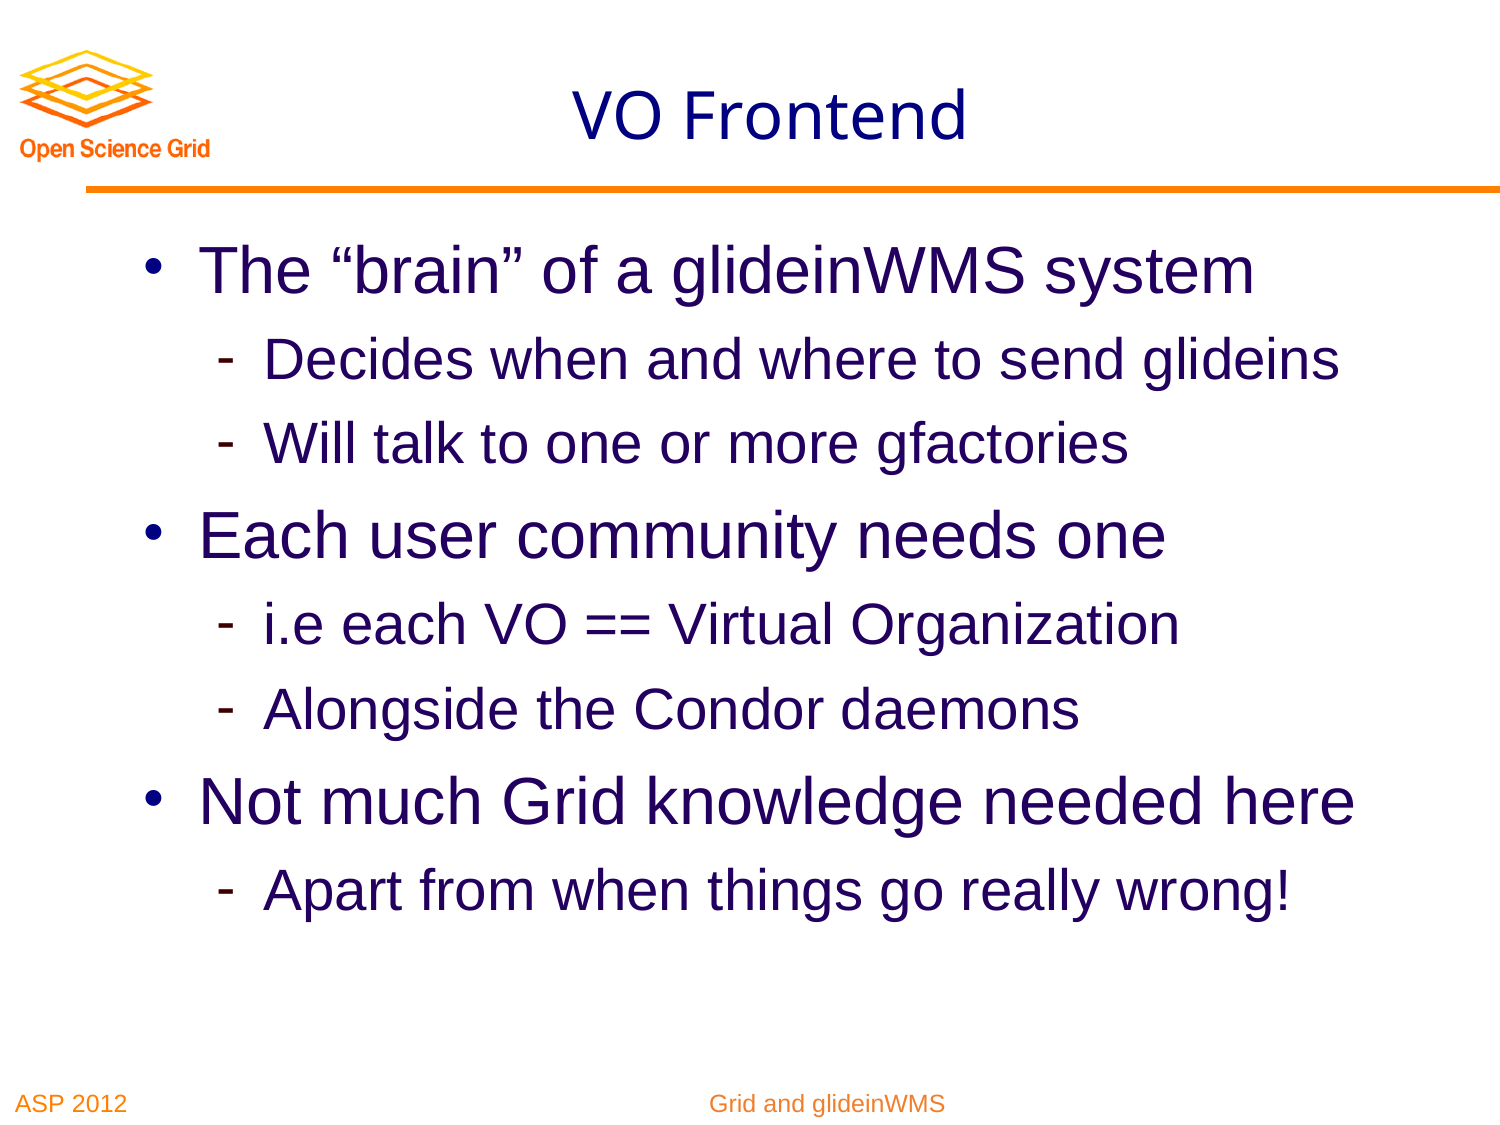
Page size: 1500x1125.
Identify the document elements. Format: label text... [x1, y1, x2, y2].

list The “brain” of a glideinWMS system Decides when and where to send glideins Will talk to one or more gfactories Each user community needs one i.e each VO == Virtual Organization Alongside the Condor daemons Not much Grid knowledge needed here Apart from when things go really wrong! [127, 218, 1403, 962]
title VO Frontend [201, 18, 1342, 207]
picture [0, 27, 201, 179]
